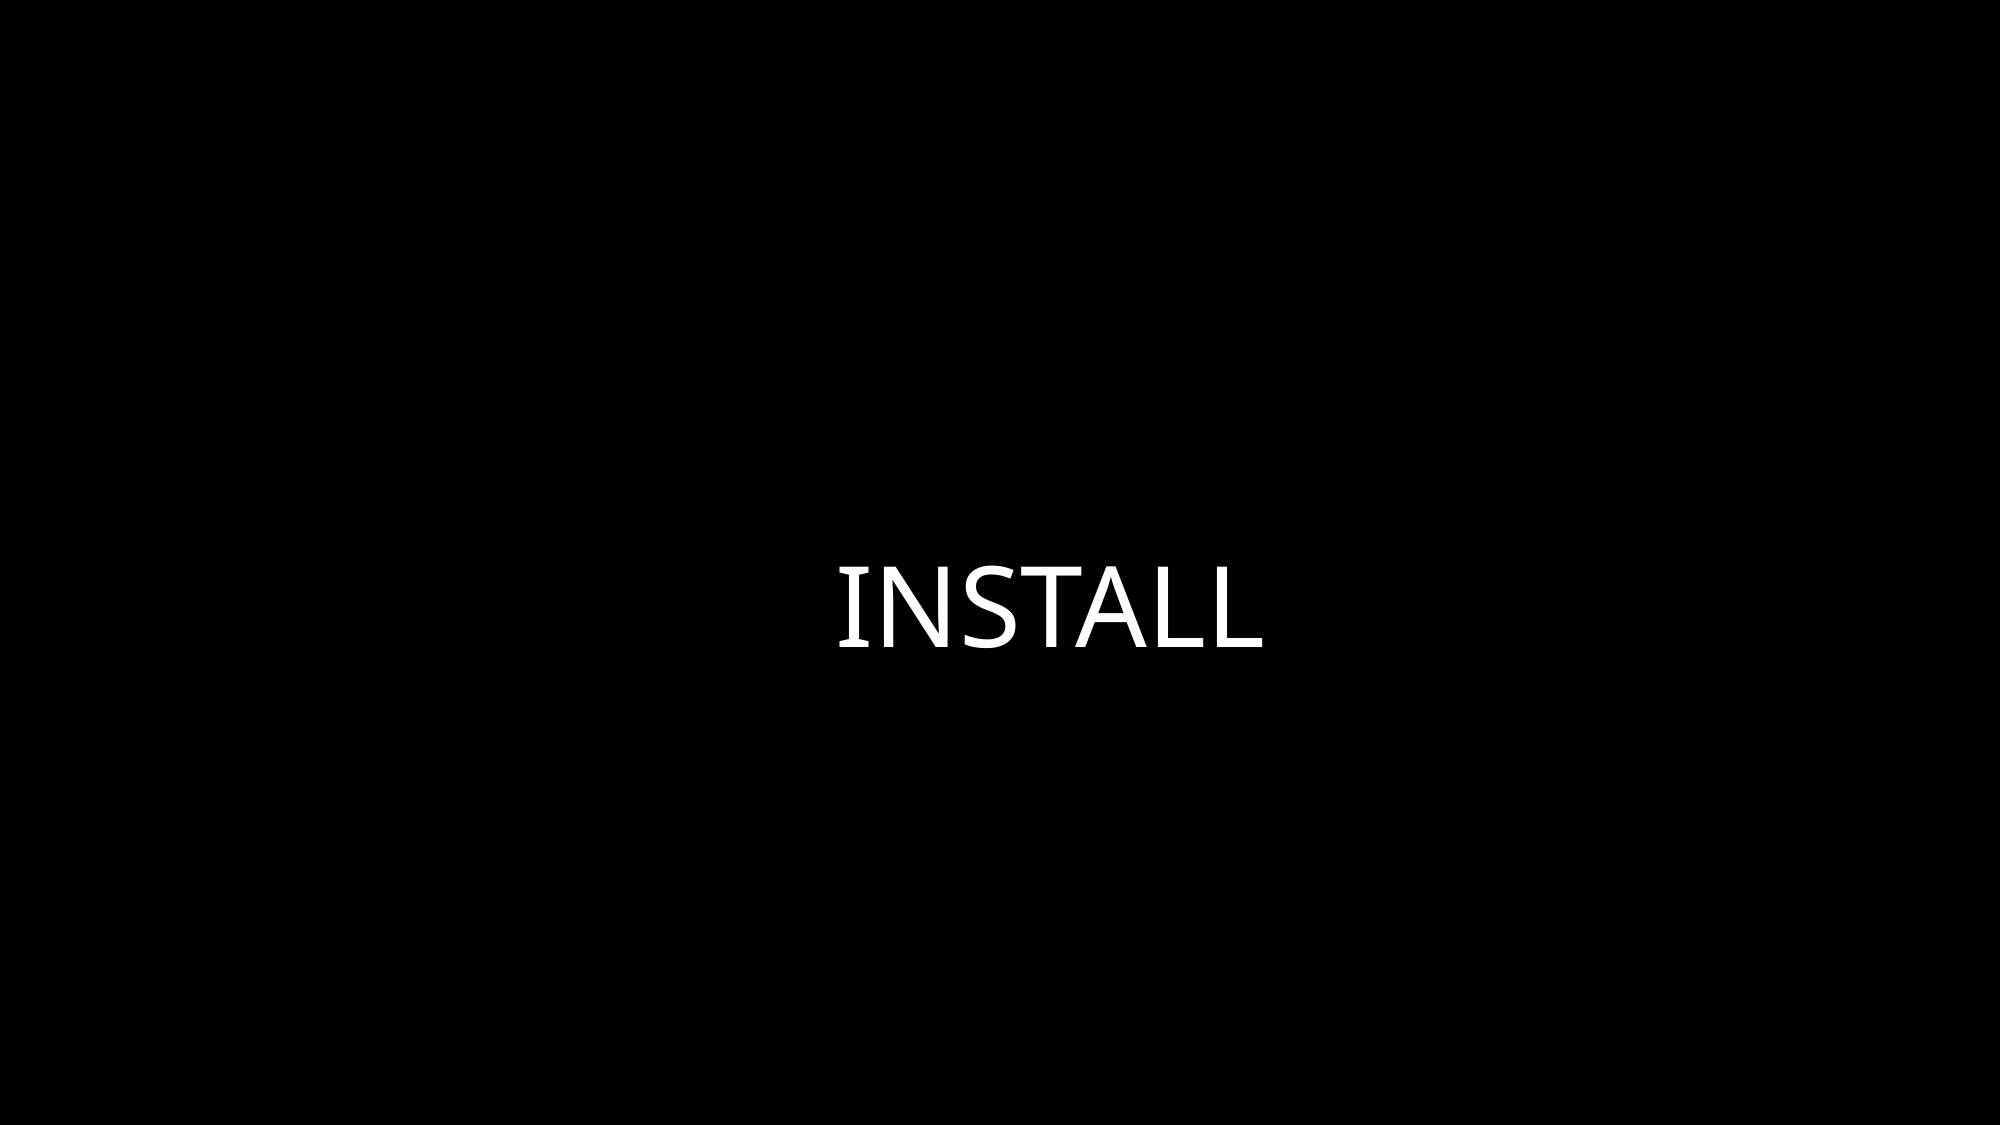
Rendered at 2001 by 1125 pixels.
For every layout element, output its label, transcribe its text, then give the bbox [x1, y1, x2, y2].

text_box INSTALL [820, 528, 1281, 678]
